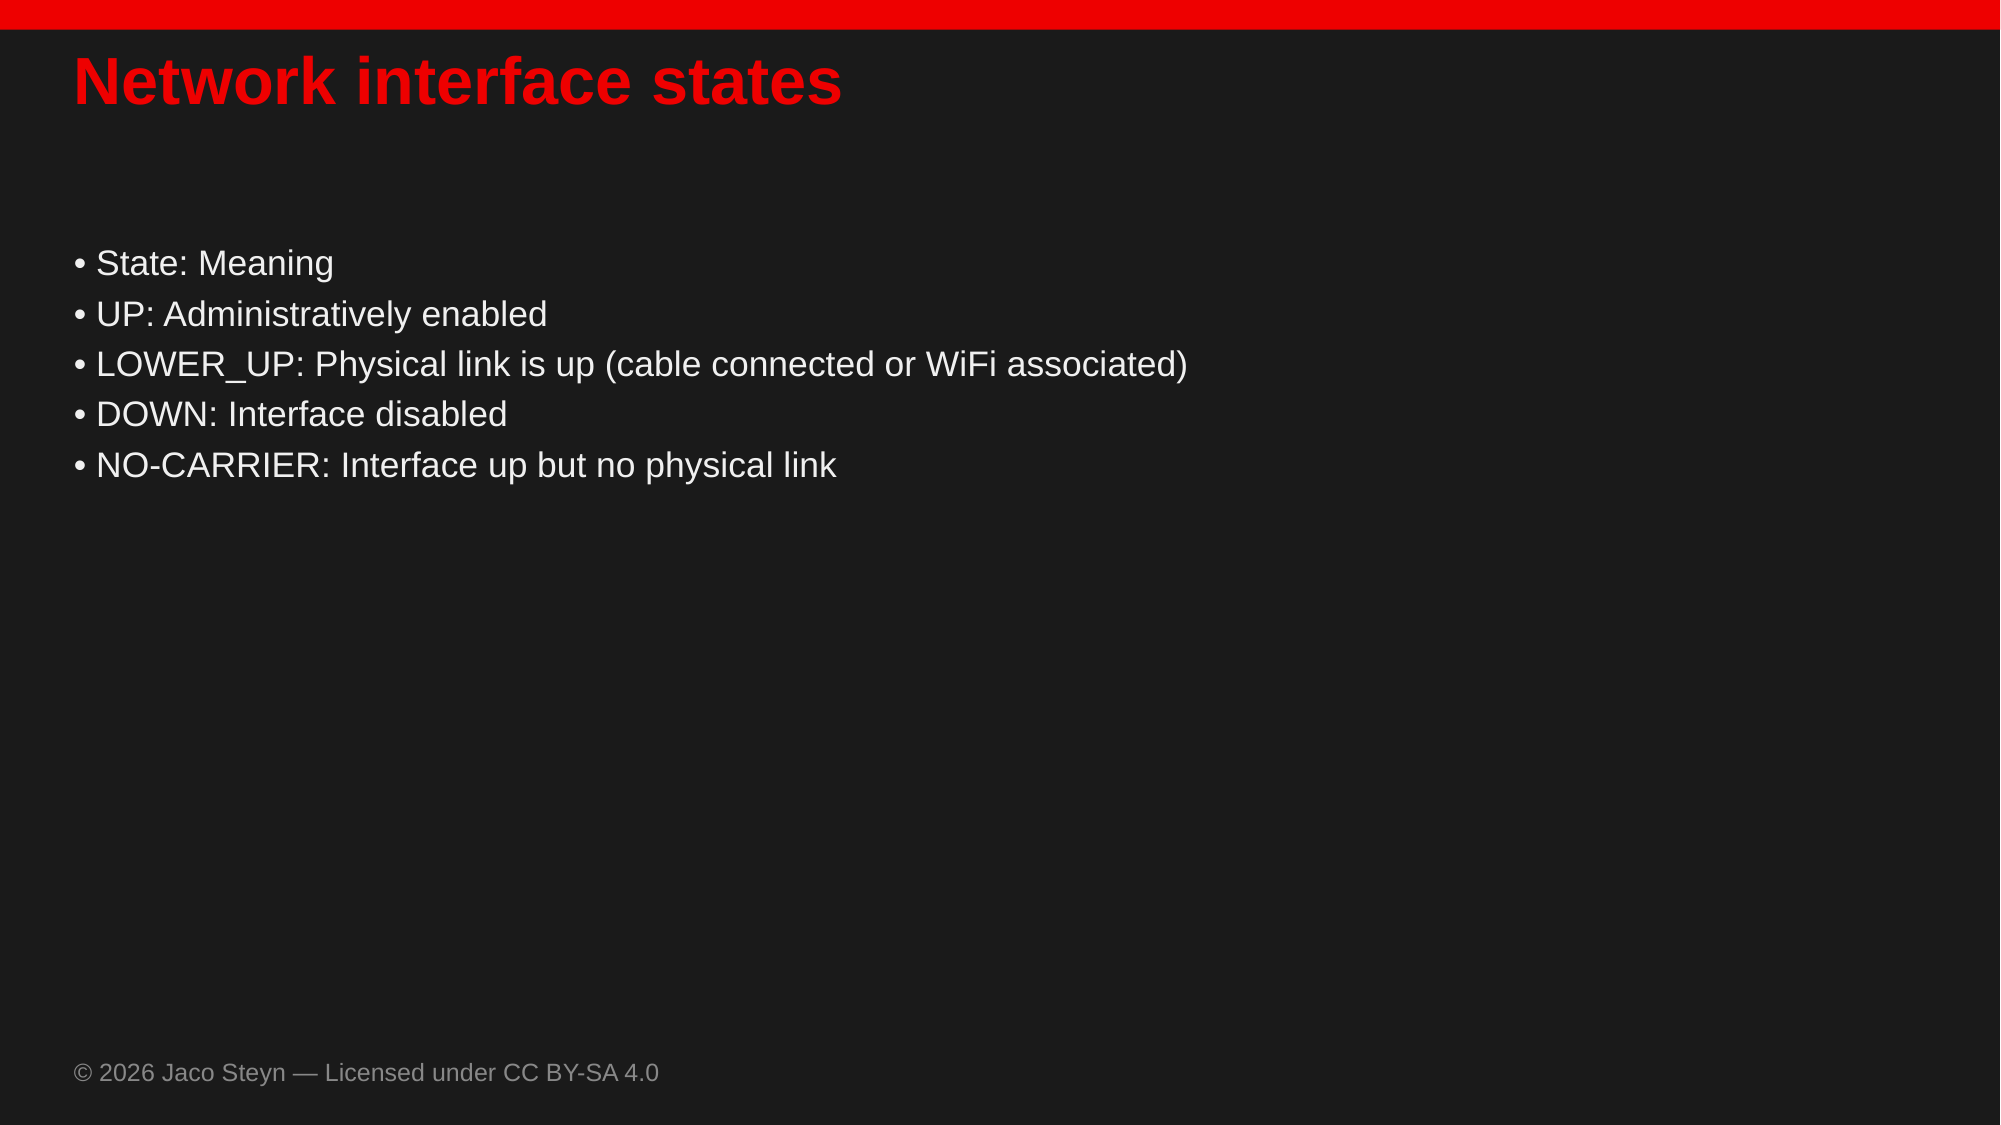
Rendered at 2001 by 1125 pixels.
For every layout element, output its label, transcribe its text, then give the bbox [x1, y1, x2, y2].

text_box • State: Meaning • UP: Administratively enabled • LOWER_UP: Physical link is up (cable connected or WiFi associated) • DOWN: Interface disabled • NO-CARRIER: Interface up but no physical link [59, 236, 1942, 1037]
text_box Network interface states [59, 36, 1942, 208]
text_box © 2026 Jaco Steyn — Licensed under CC BY-SA 4.0 [59, 1051, 1942, 1093]
text_box [0, 0, 2001, 30]
